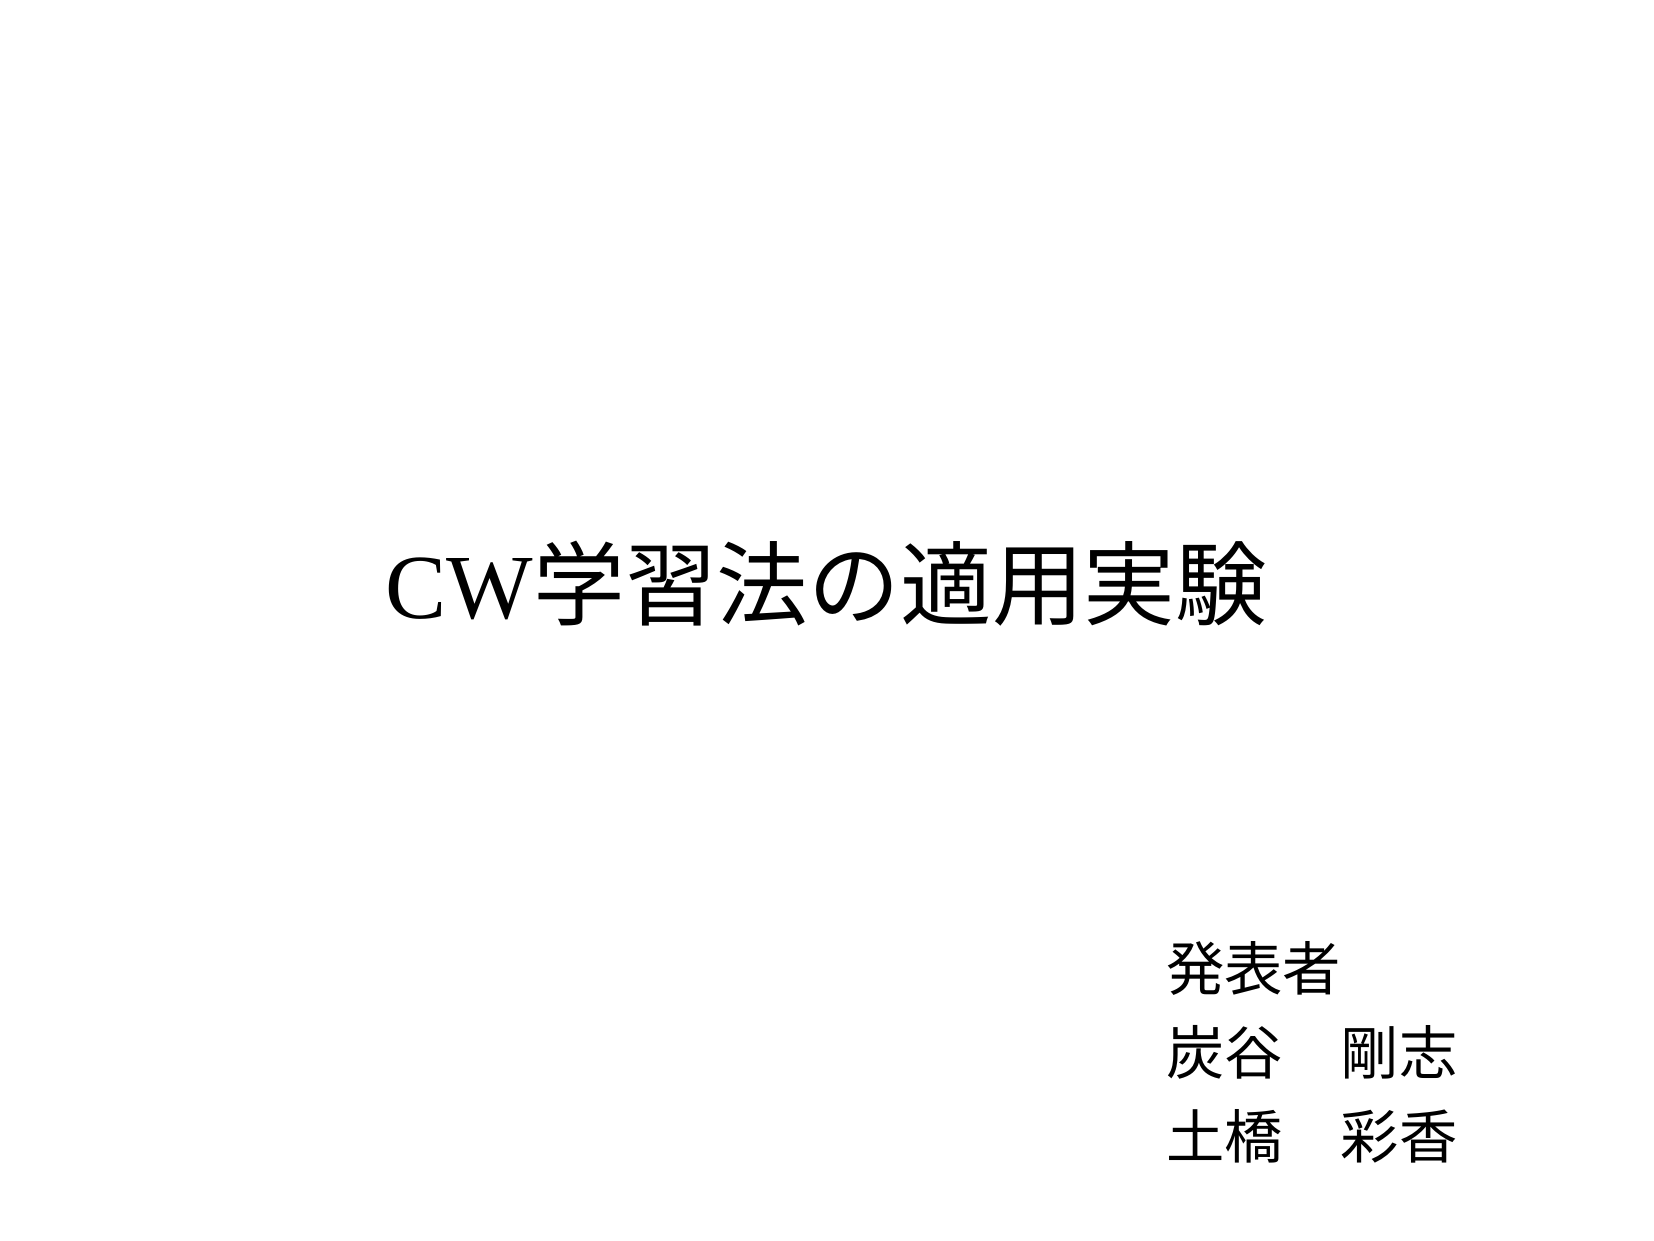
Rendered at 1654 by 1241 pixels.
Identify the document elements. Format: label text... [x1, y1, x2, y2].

subtitle CW学習法の適用実験 [82, 56, 1571, 1102]
text_box 発表者 炭谷 剛志 土橋 彩香 [1151, 915, 1536, 1119]
